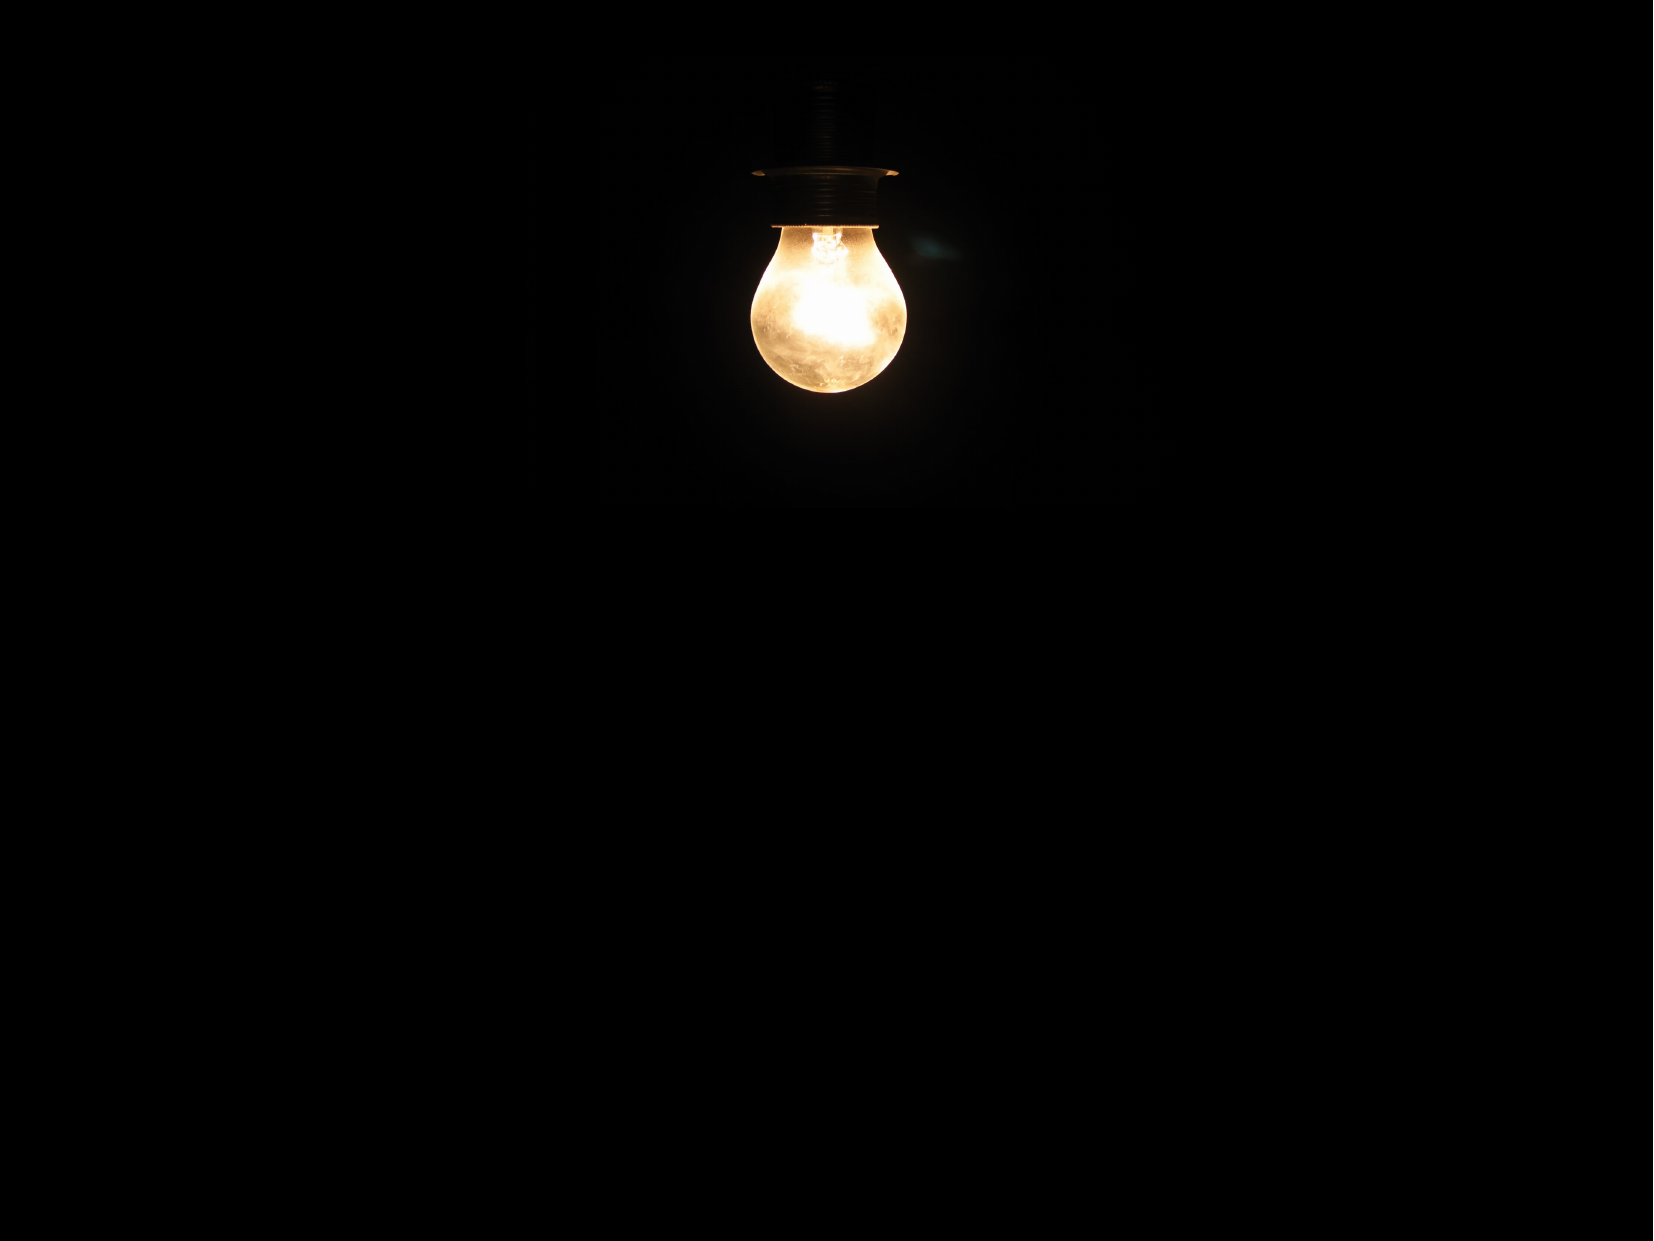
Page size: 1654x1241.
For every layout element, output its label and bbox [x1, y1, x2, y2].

picture [465, 57, 1186, 508]
